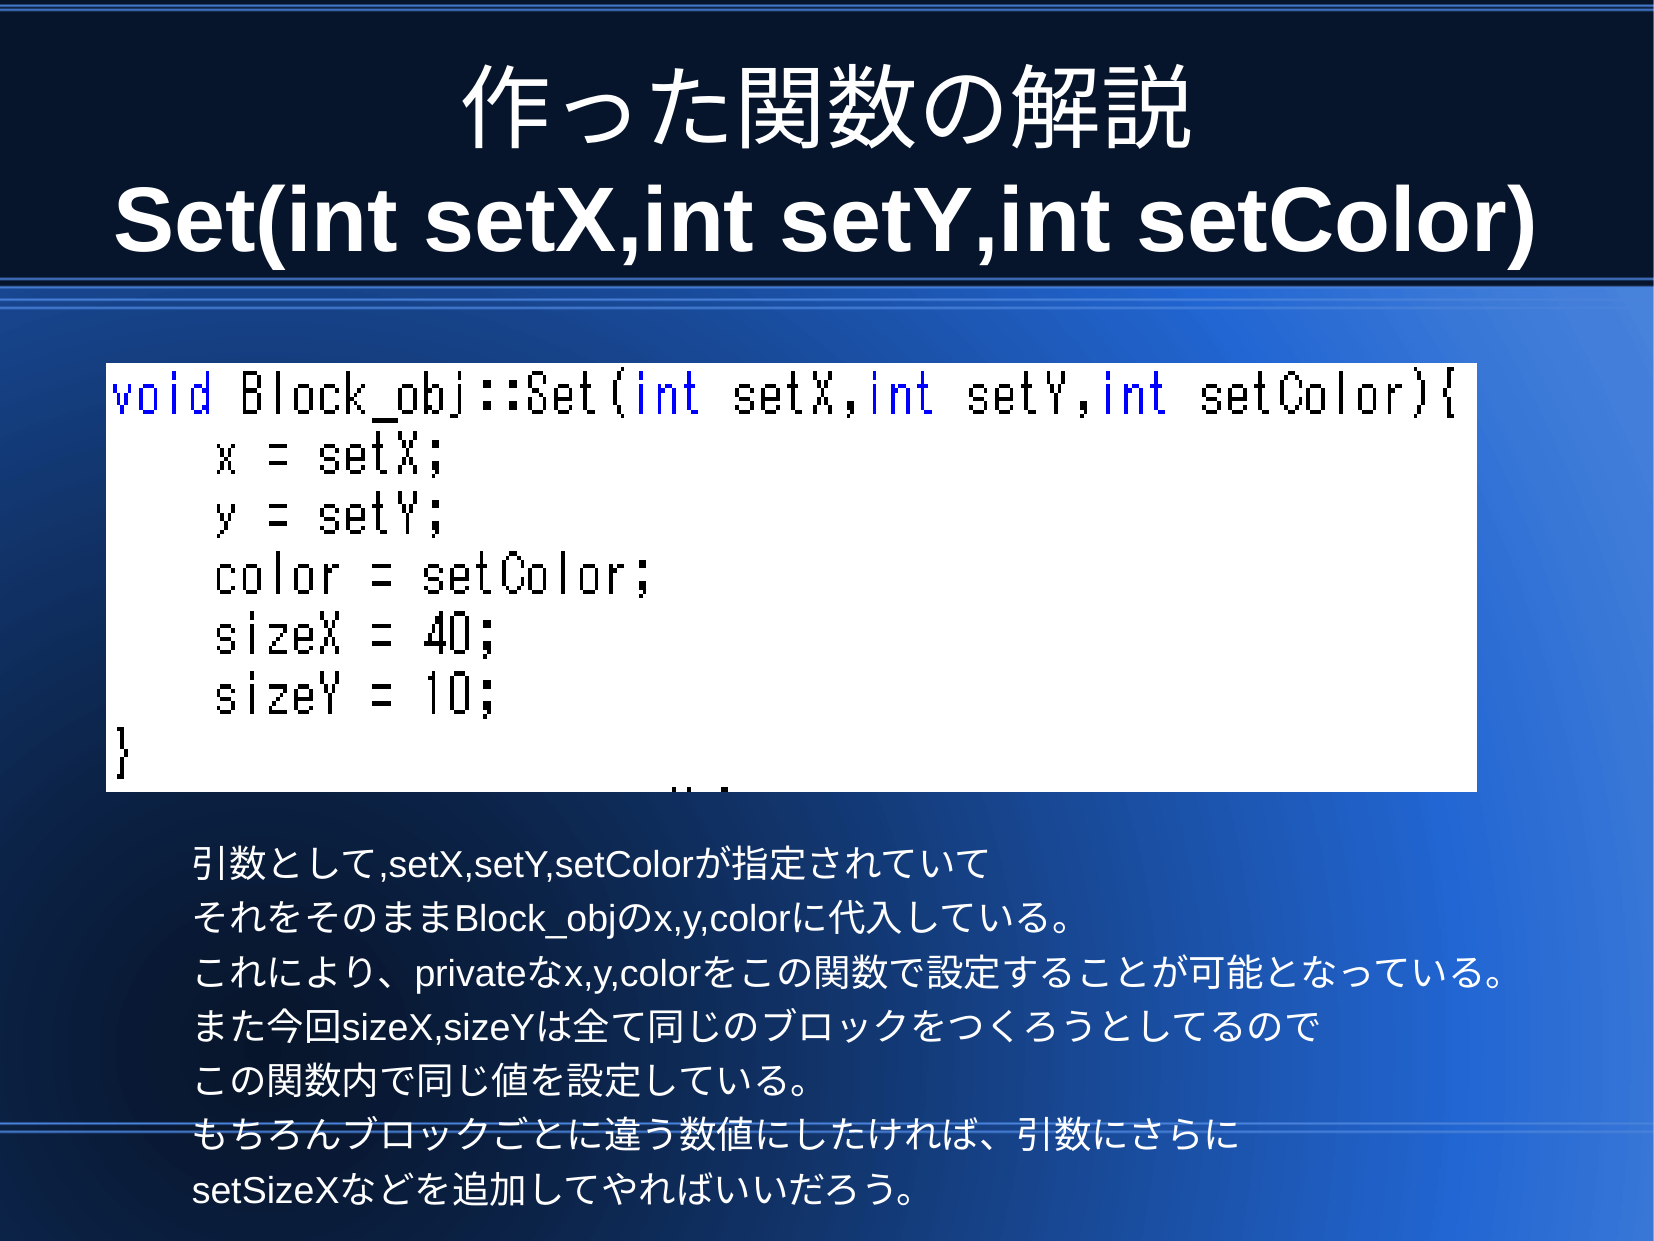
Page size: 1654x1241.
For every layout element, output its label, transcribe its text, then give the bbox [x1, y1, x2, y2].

title 作った関数の解説 Set(int setX,int setY,int setColor) [82, 49, 1571, 257]
text_box 引数として,setX,setY,setColorが指定されていて それをそのままBlock_objのx,y,colorに代入している。 これにより、privateなx,y,colorをこの関数で設定することが可能となっている。 また今回sizeX,sizeYは全て同じのブロックをつくろうとしてるので この関数内で同じ値を設定している。 もちろんブロックごとに違う数値にしたければ、引数にさらに setSizeXなどを追加してやればいいだろう。 [177, 826, 1419, 1127]
picture [0, 0, 1654, 1241]
